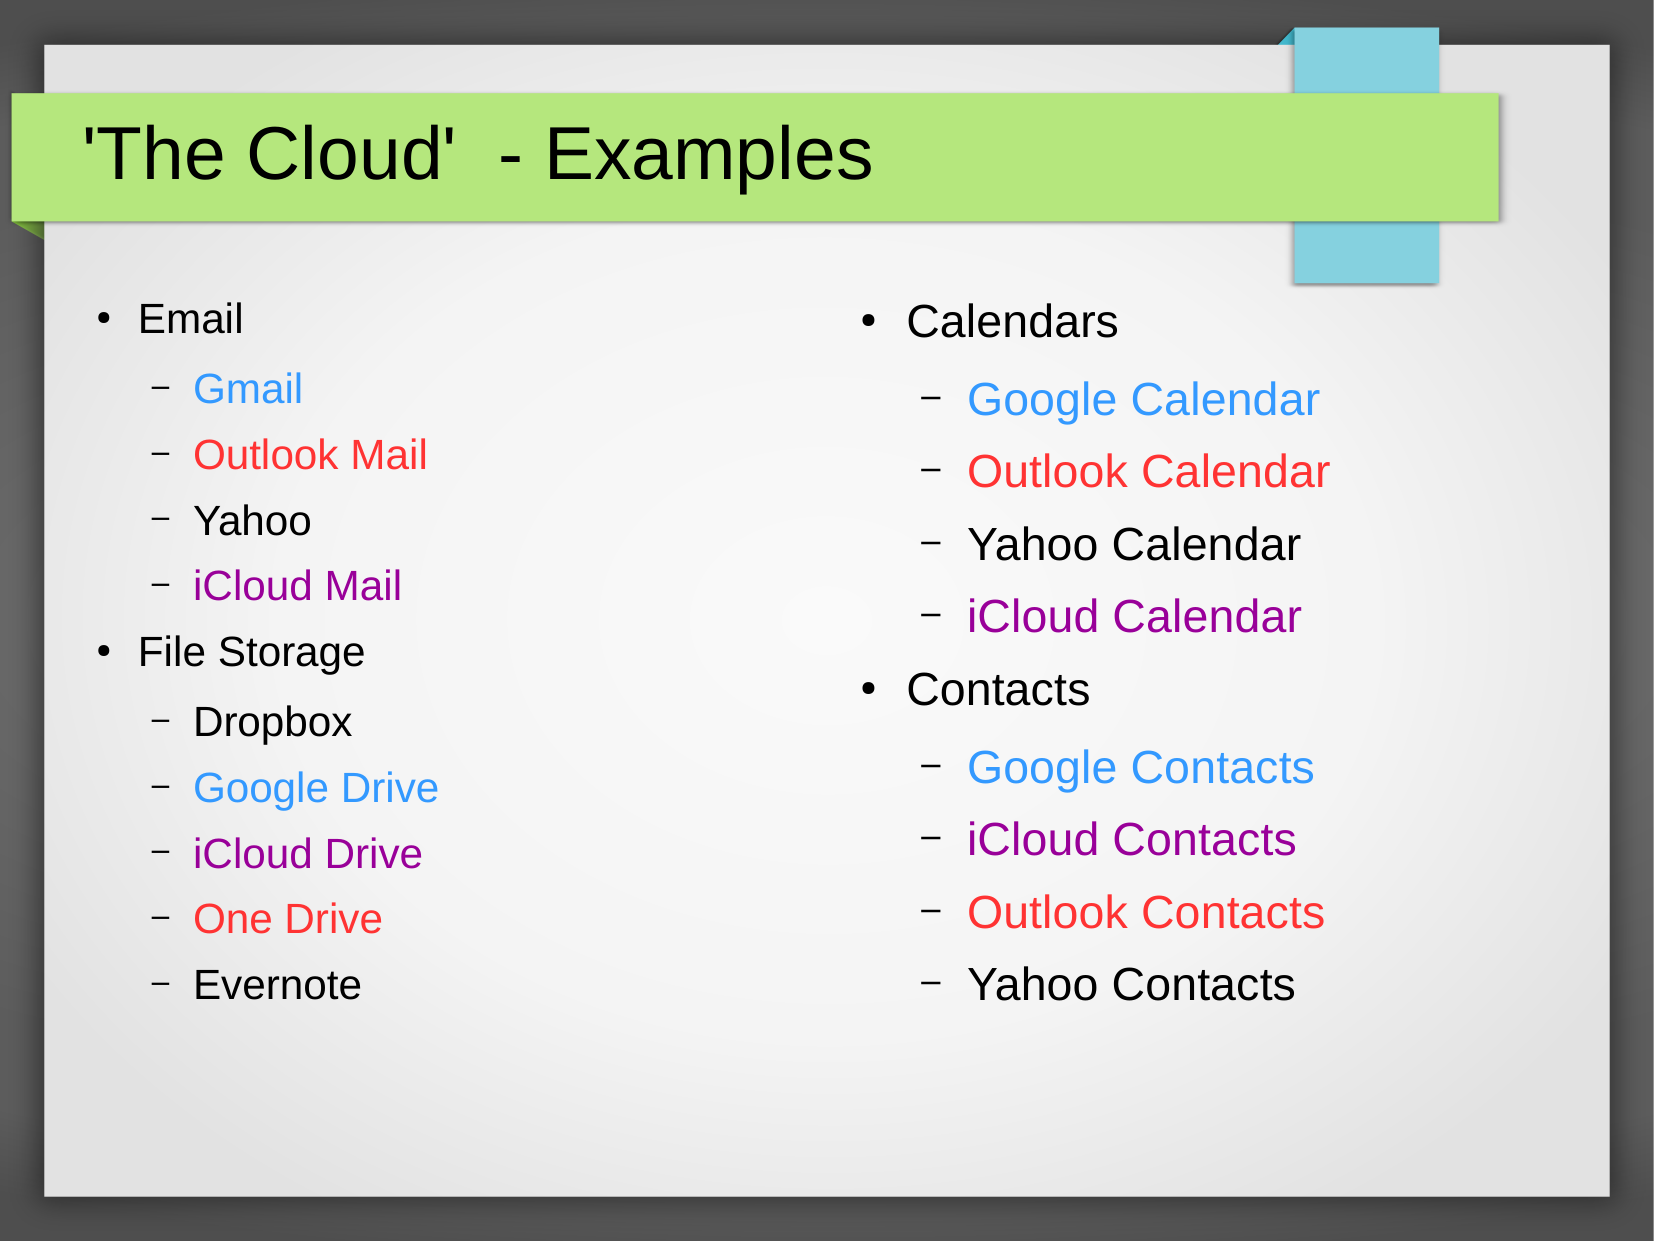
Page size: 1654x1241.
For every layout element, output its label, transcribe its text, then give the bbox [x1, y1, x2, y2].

list Email Gmail Outlook Mail Yahoo iCloud Mail File Storage Dropbox Google Drive iCloud Drive One Drive Evernote [82, 295, 809, 1015]
picture [0, 0, 1654, 1241]
list Calendars Google Calendar Outlook Calendar Yahoo Calendar iCloud Calendar Contacts Google Contacts iCloud Contacts Outlook Contacts Yahoo Contacts [845, 295, 1572, 1015]
title 'The Cloud' - Examples [82, 94, 1264, 213]
